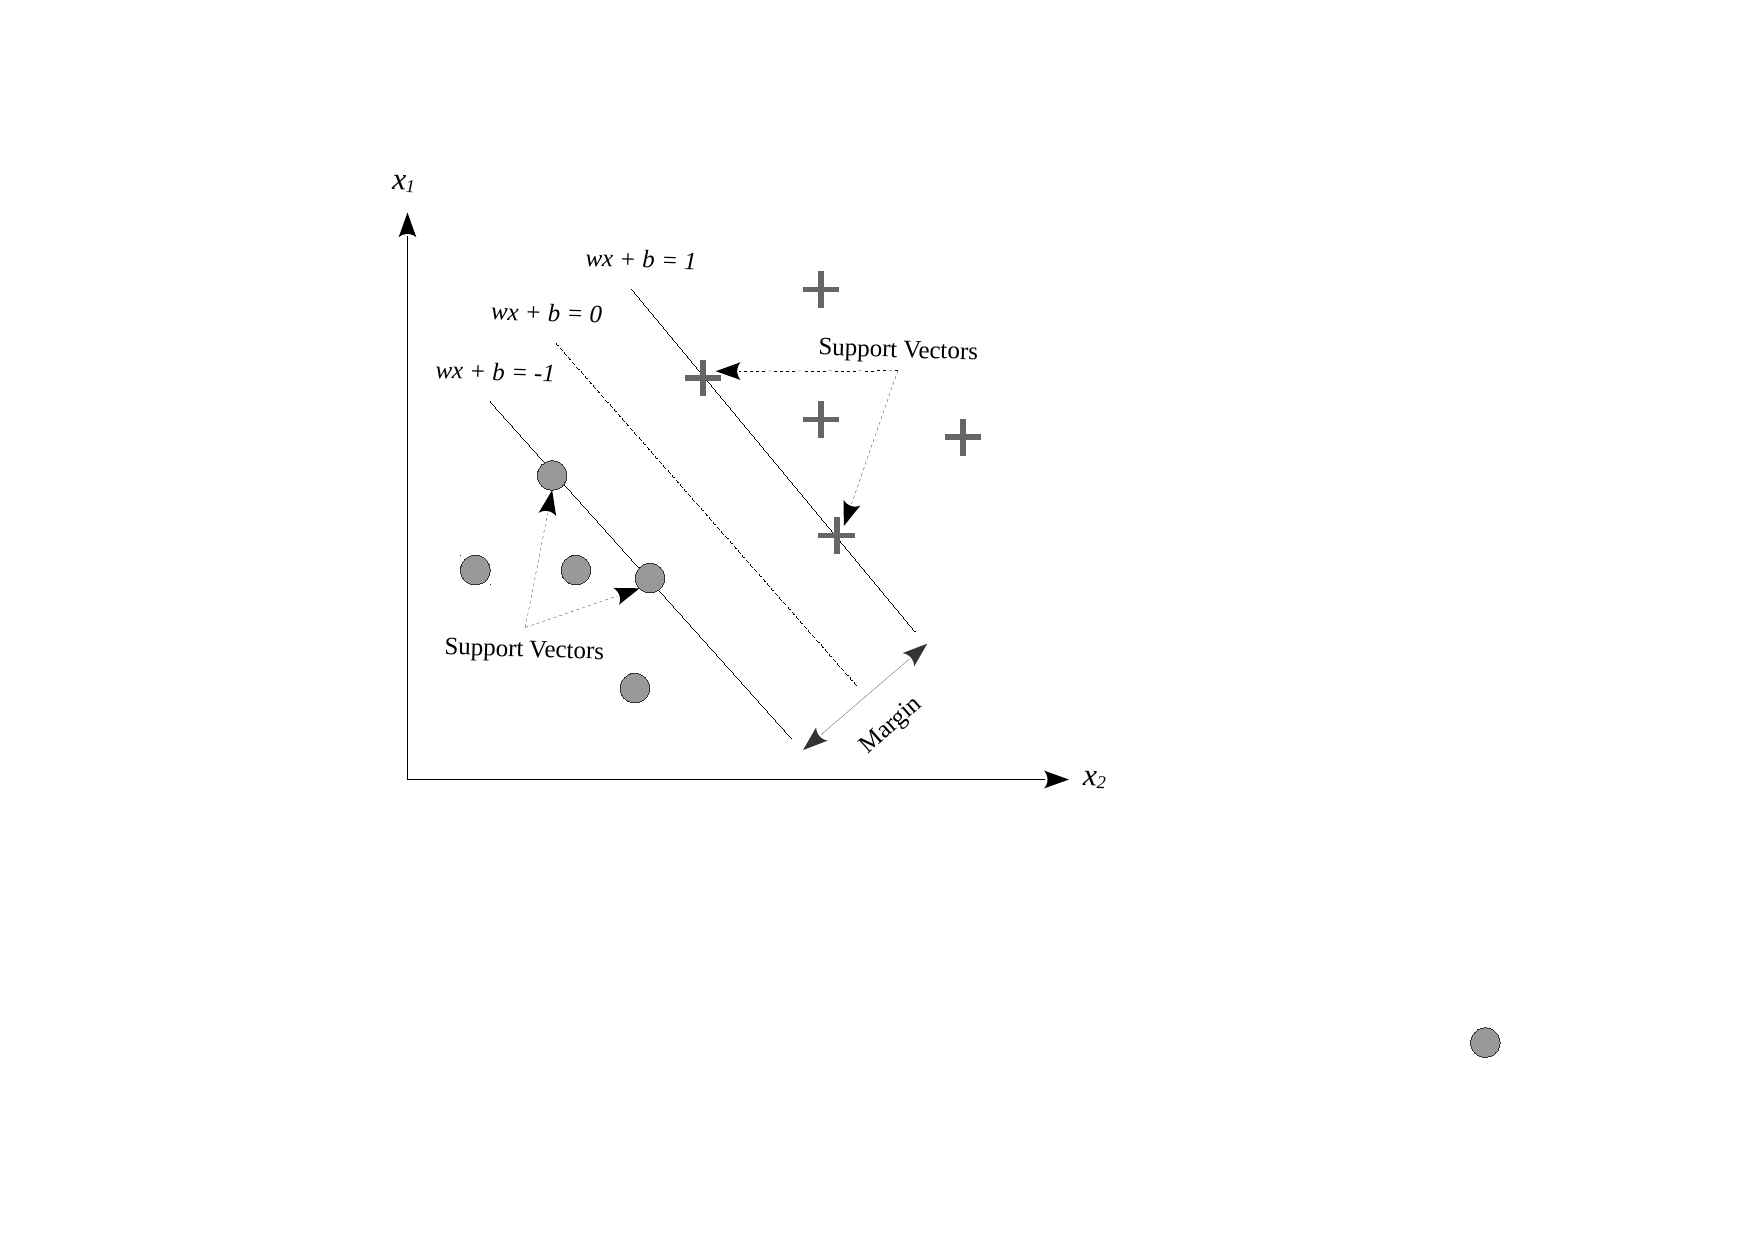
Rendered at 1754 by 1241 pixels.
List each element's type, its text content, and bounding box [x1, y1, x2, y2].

text_box Margin [837, 673, 950, 782]
text_box [945, 419, 981, 456]
text_box [803, 401, 839, 438]
text_box wx + b = -1 [419, 348, 577, 424]
text_box [635, 563, 665, 593]
text_box [818, 517, 855, 554]
text_box [685, 360, 721, 396]
text_box [1470, 1027, 1501, 1058]
text_box x2 [1067, 750, 1128, 812]
text_box wx + b = 0 [475, 289, 621, 337]
text_box wx + b = 1 [570, 236, 715, 284]
text_box [460, 555, 491, 585]
text_box x1 [376, 153, 438, 216]
text_box [537, 460, 567, 491]
text_box Support Vectors [803, 324, 995, 374]
text_box Support Vectors [429, 624, 621, 674]
text_box [561, 555, 591, 585]
text_box [620, 673, 650, 703]
text_box [803, 271, 839, 308]
